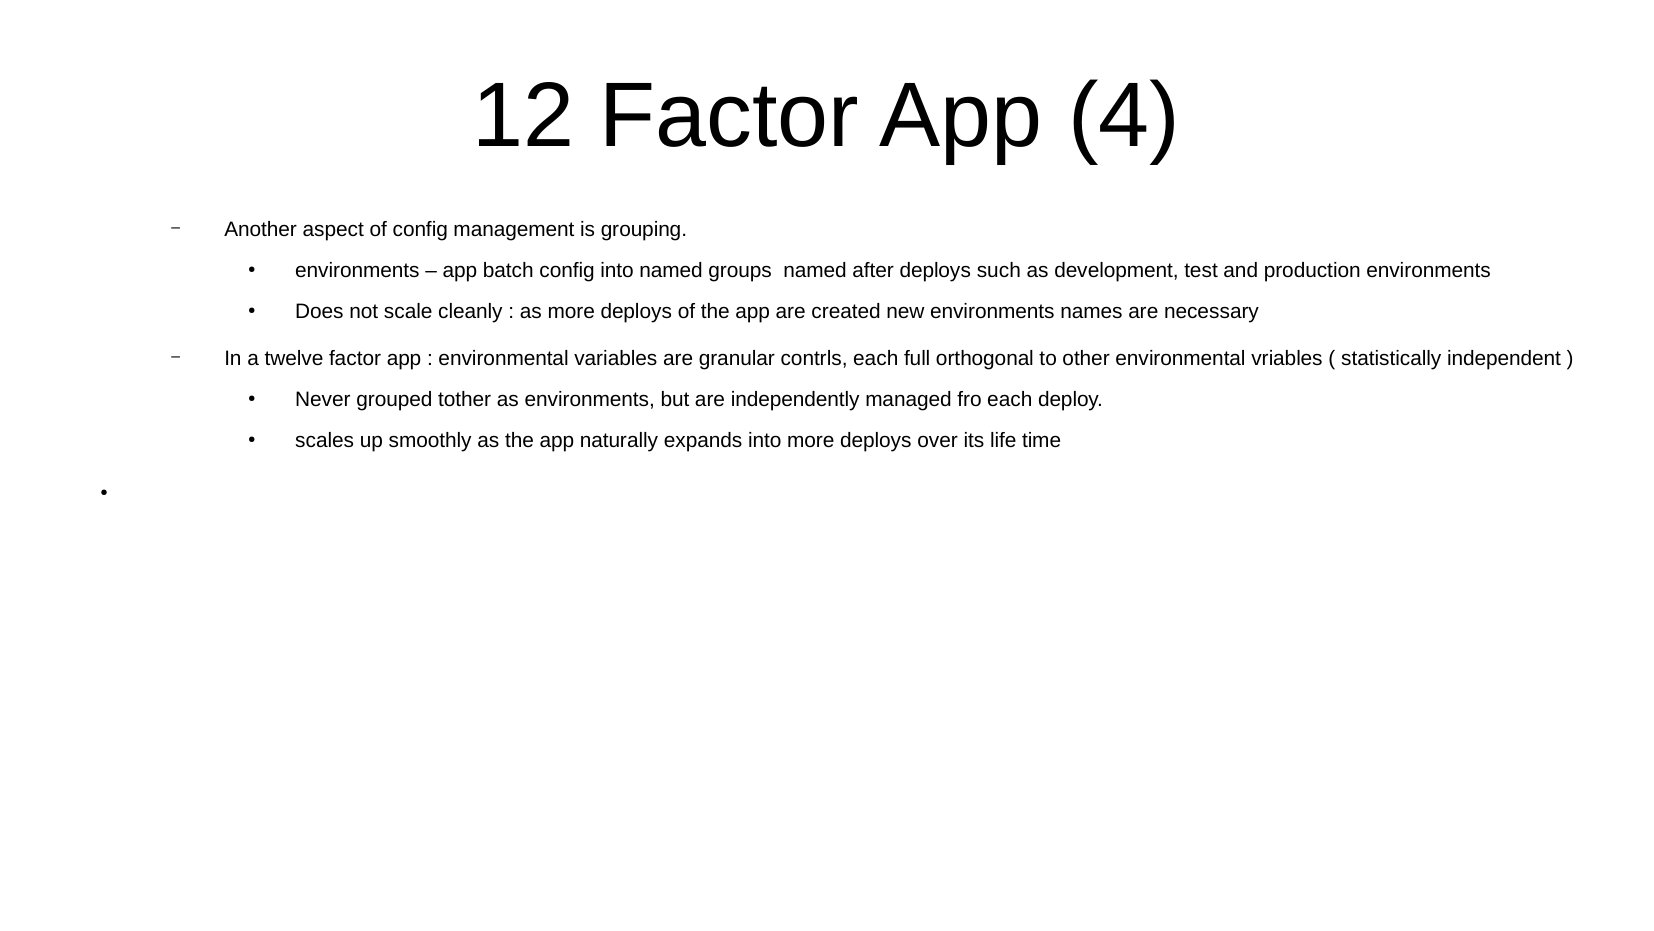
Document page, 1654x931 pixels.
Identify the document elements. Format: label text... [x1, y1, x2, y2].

title 12 Factor App (4) [82, 37, 1571, 193]
list Another aspect of config management is grouping. environments – app batch config into named groups named after deploys such as development, test and production environments Does not scale cleanly : as more deploys of the app are created new environments names are necessary In a twelve factor app : environmental variables are granular contrls, each full orthogonal to other environmental vriables ( statistically independent ) Never grouped tother as environments, but are independently managed fro each deploy. scales up smoothly as the app naturally expands into more deploys over its life time [82, 217, 1636, 901]
